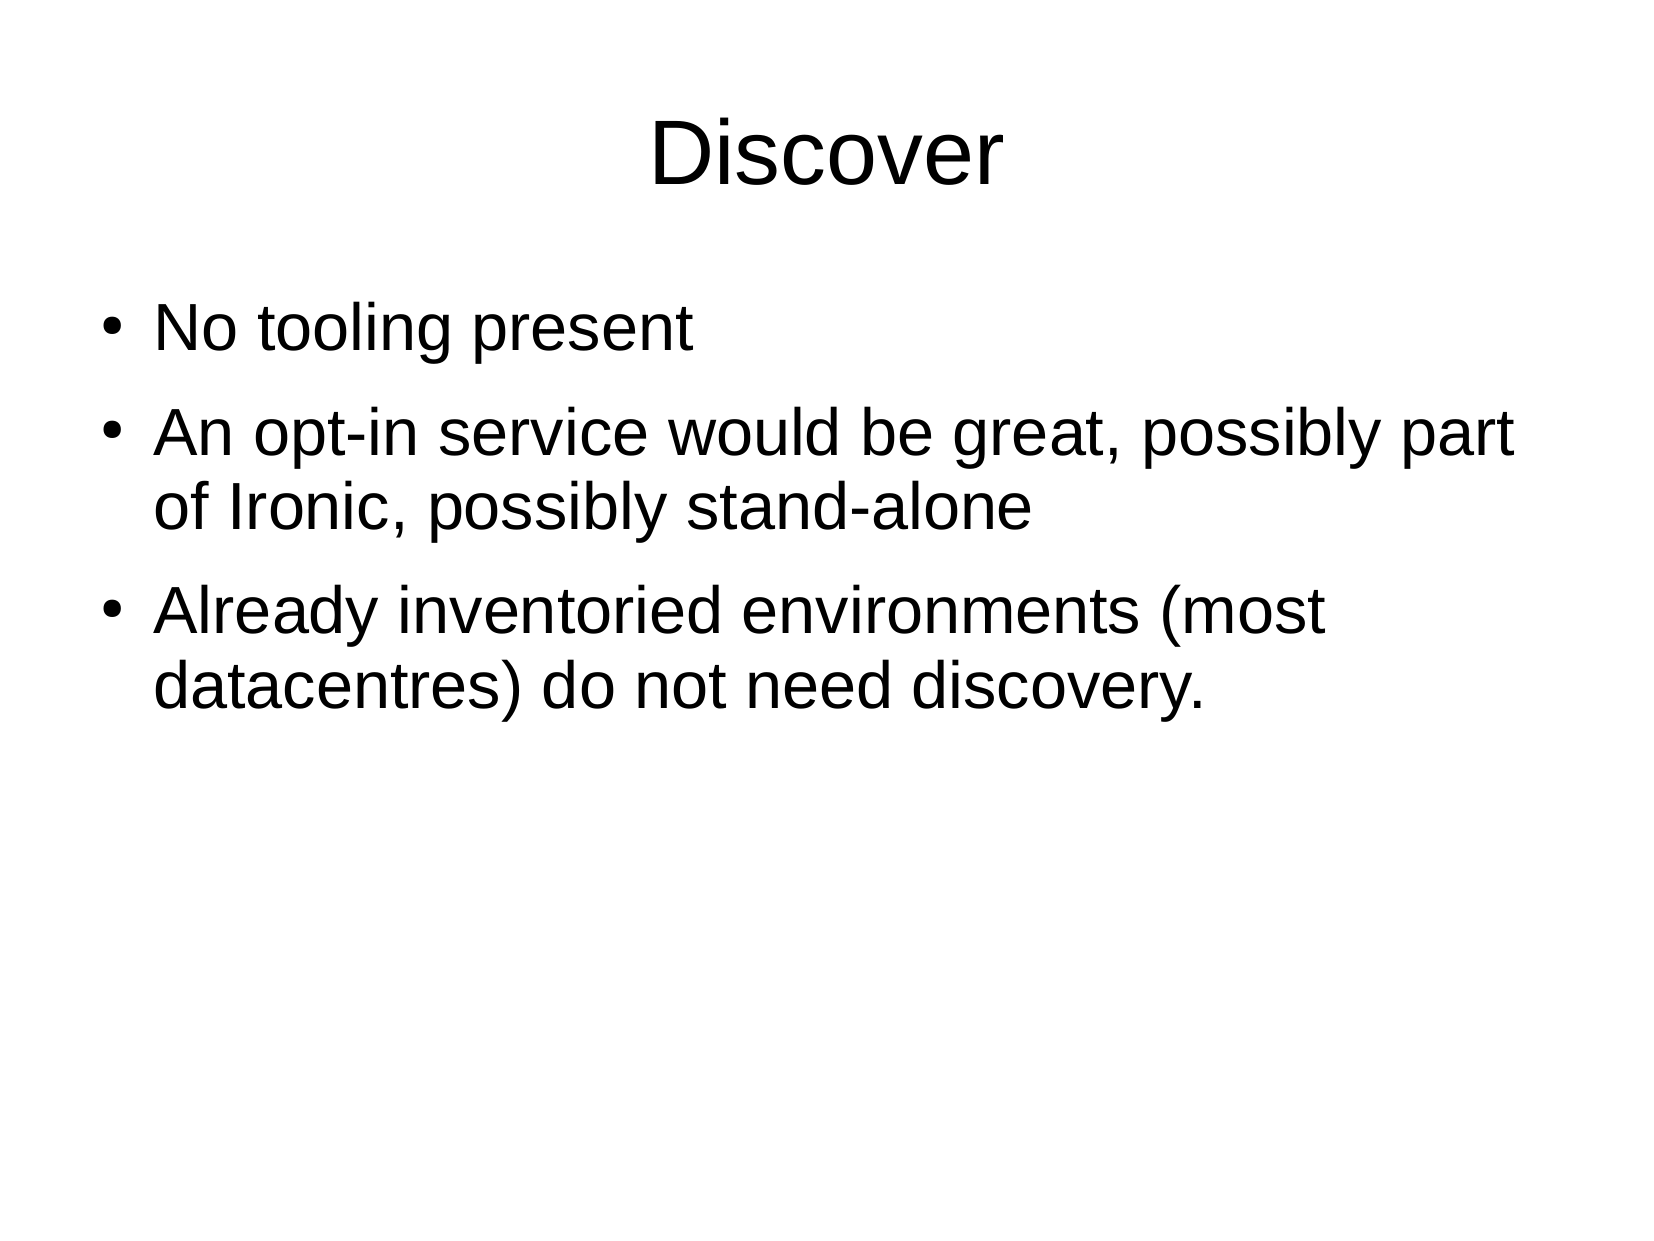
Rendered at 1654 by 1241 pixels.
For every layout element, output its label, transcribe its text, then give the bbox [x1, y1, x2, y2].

title Discover [82, 49, 1571, 257]
list No tooling present An opt-in service would be great, possibly part of Ironic, possibly stand-alone Already inventoried environments (most datacentres) do not need discovery. [82, 290, 1571, 1010]
